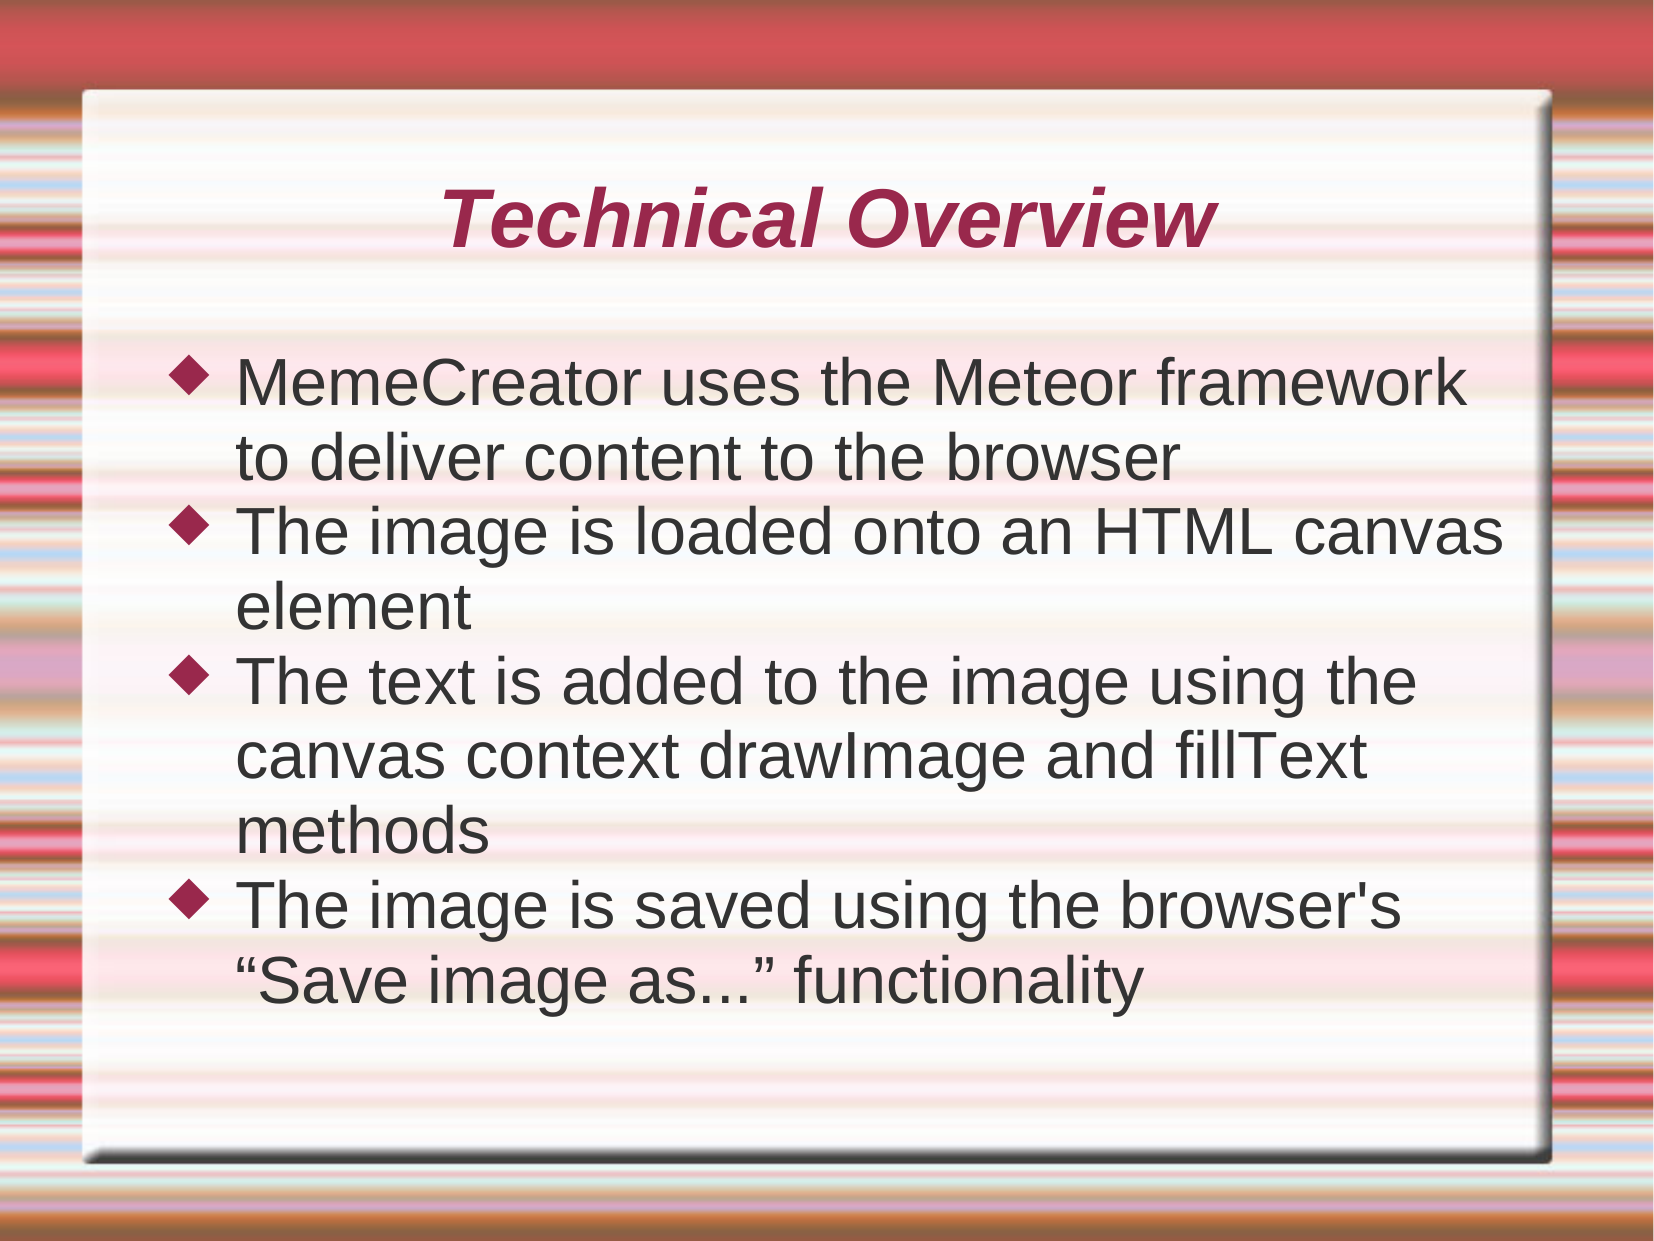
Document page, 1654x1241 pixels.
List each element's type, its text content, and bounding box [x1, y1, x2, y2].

list MemeCreator uses the Meteor framework to deliver content to the browser The image is loaded onto an HTML canvas element The text is added to the image using the canvas context drawImage and fillText methods The image is saved using the browser's “Save image as...” functionality [152, 344, 1534, 1127]
title Technical Overview [121, 114, 1534, 322]
picture [0, 0, 1654, 1241]
